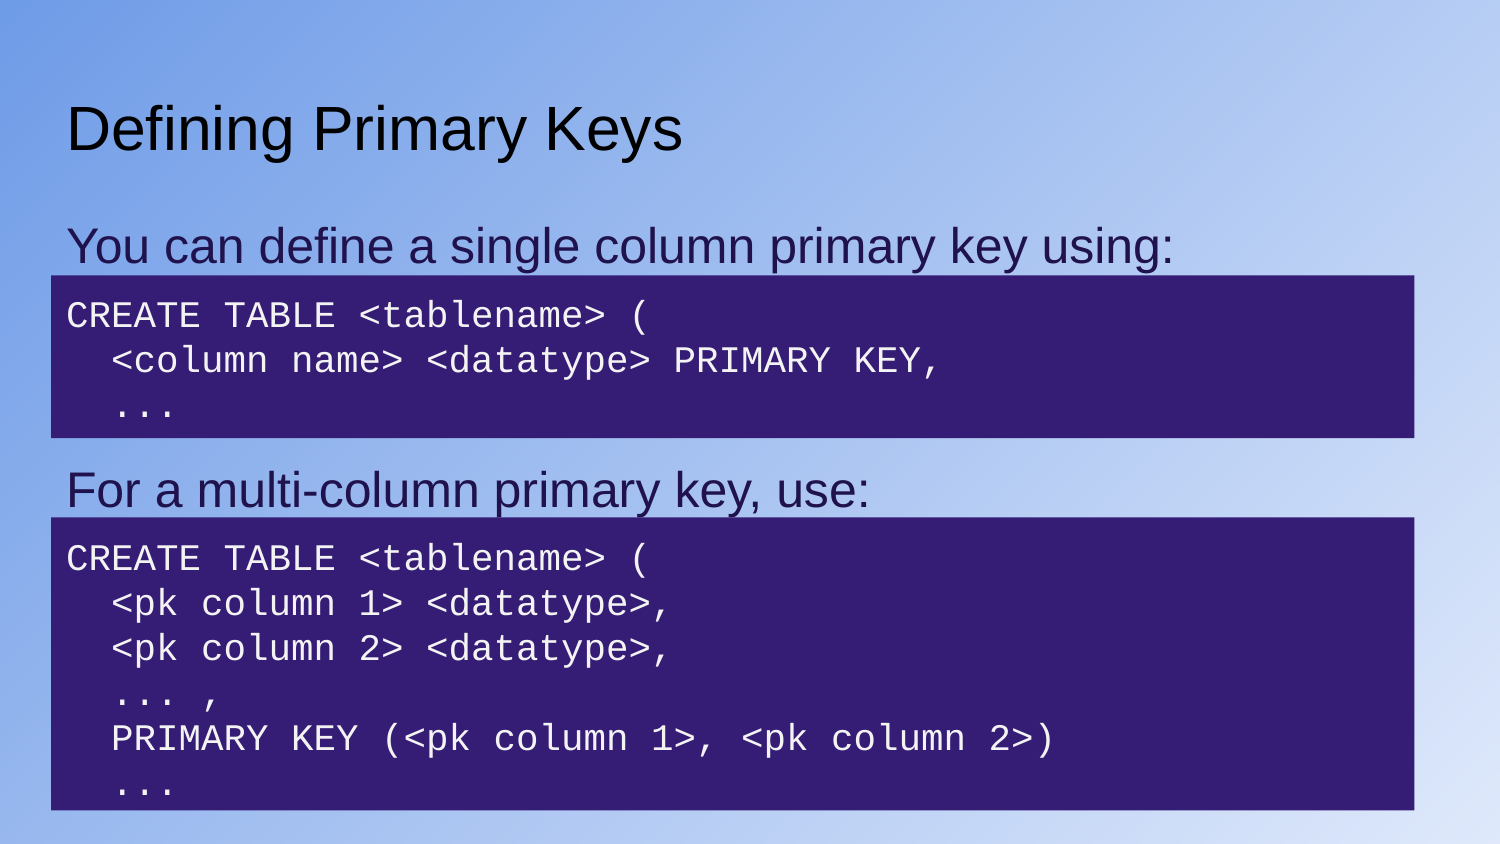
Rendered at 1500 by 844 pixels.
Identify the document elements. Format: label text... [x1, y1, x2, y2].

text_box CREATE TABLE <tablename> ( <pk column 1> <datatype>, <pk column 2> <datatype>, ... , PRIMARY KEY (<pk column 1>, <pk column 2>) ... [51, 517, 1415, 811]
title Defining Primary Keys [51, 72, 1449, 167]
list You can define a single column primary key using: For a multi-column primary key, use: [51, 189, 1449, 750]
text_box CREATE TABLE <tablename> ( <column name> <datatype> PRIMARY KEY, ... [51, 275, 1415, 439]
